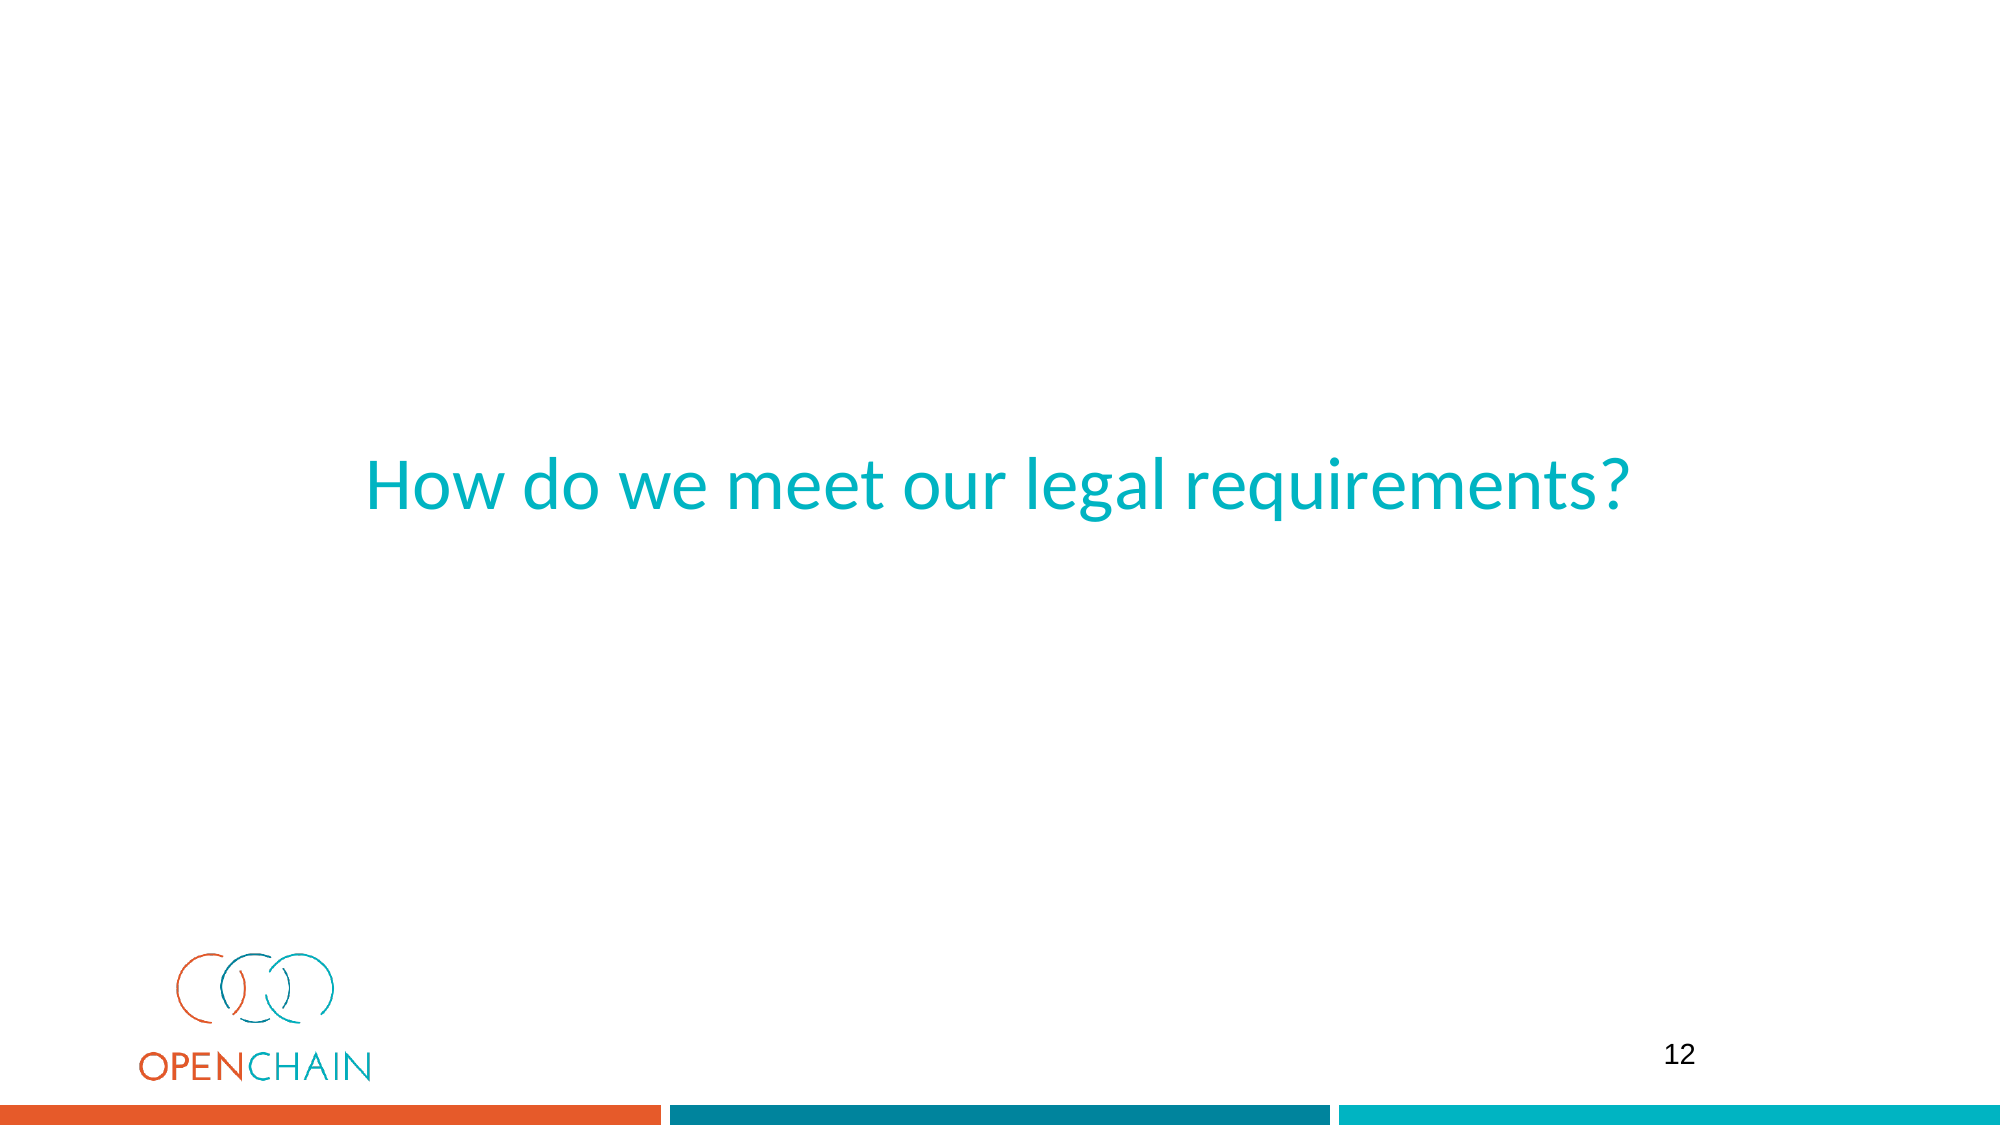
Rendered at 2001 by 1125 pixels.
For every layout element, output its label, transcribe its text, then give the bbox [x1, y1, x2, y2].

text_box 13 [1648, 1022, 1863, 1083]
title How do we meet our legal requirements? [137, 376, 1863, 594]
